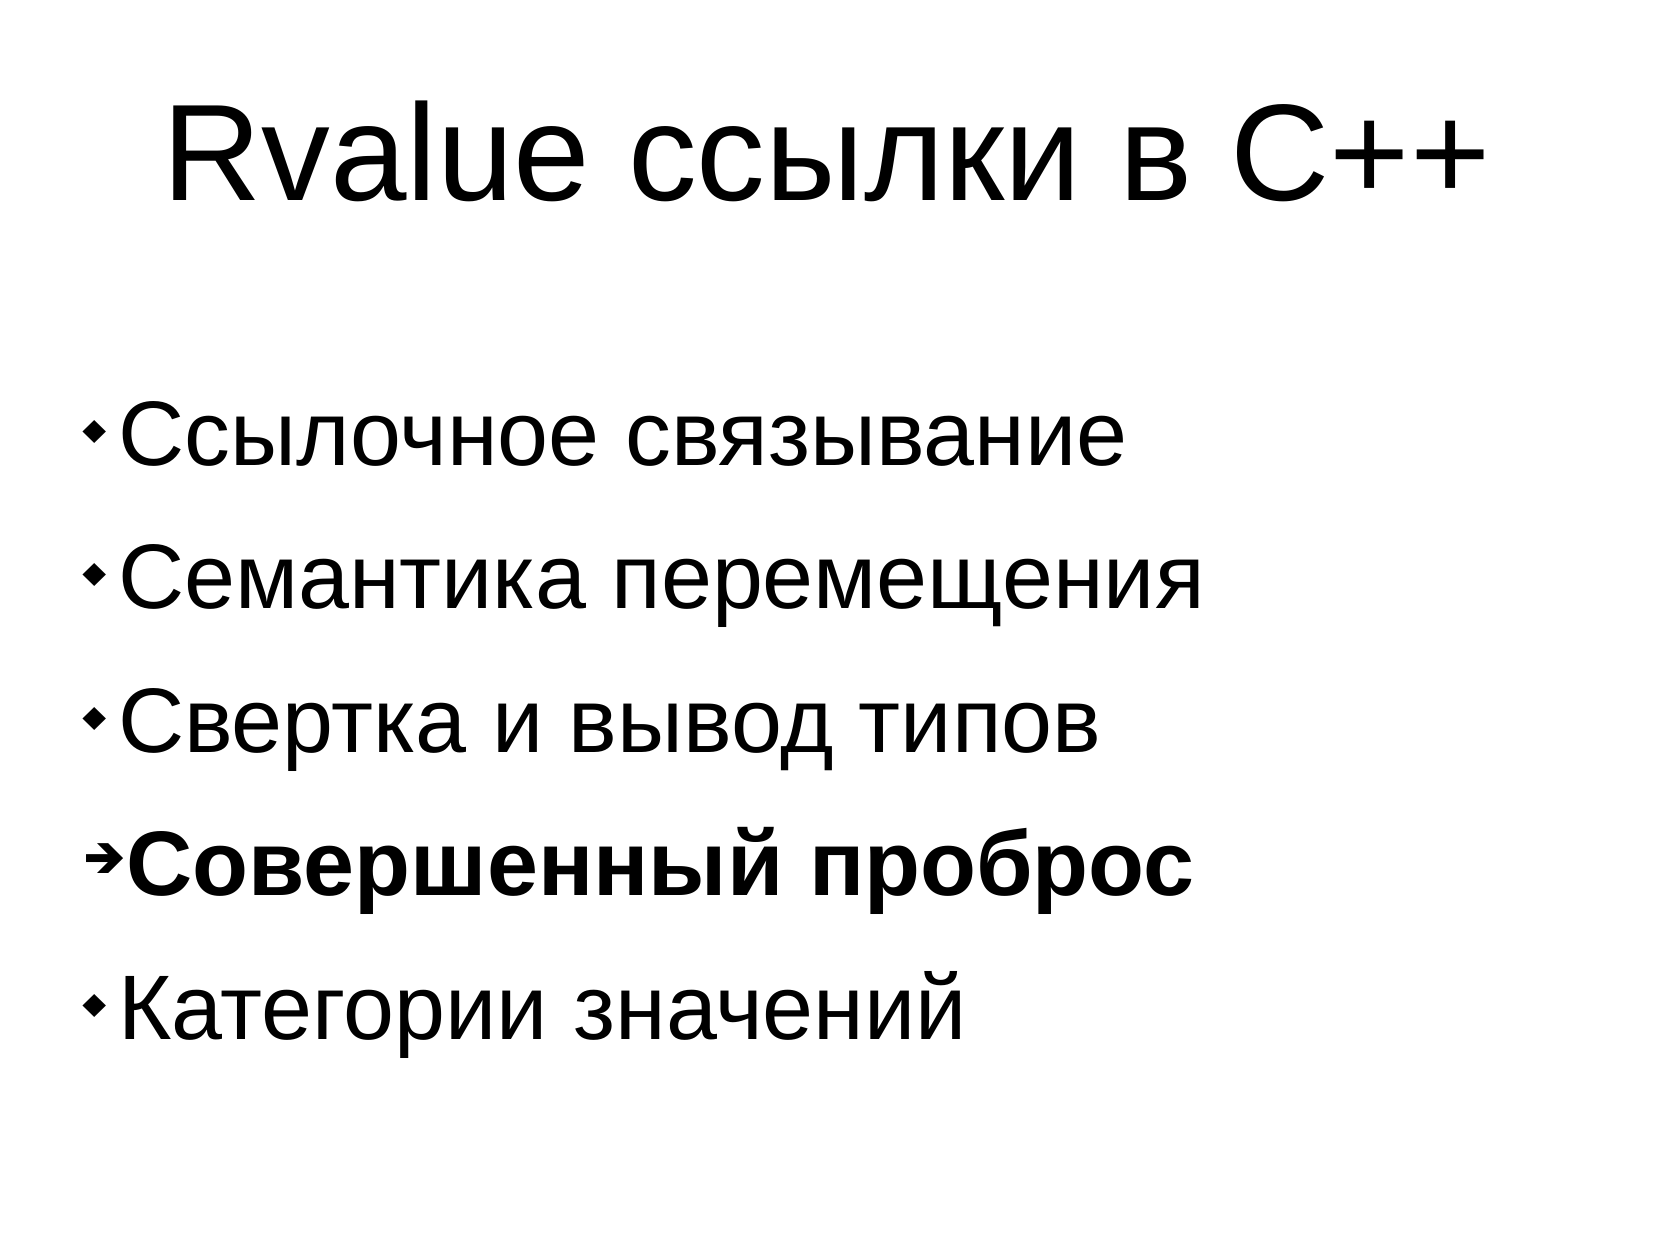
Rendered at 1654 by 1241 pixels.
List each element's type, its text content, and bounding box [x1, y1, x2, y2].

title Rvalue ссылки в C++ [82, 49, 1571, 257]
subtitle Ссылочное связывание Семантика перемещения Свертка и вывод типов Совершенный проброс Категории значений [82, 290, 1571, 1111]
